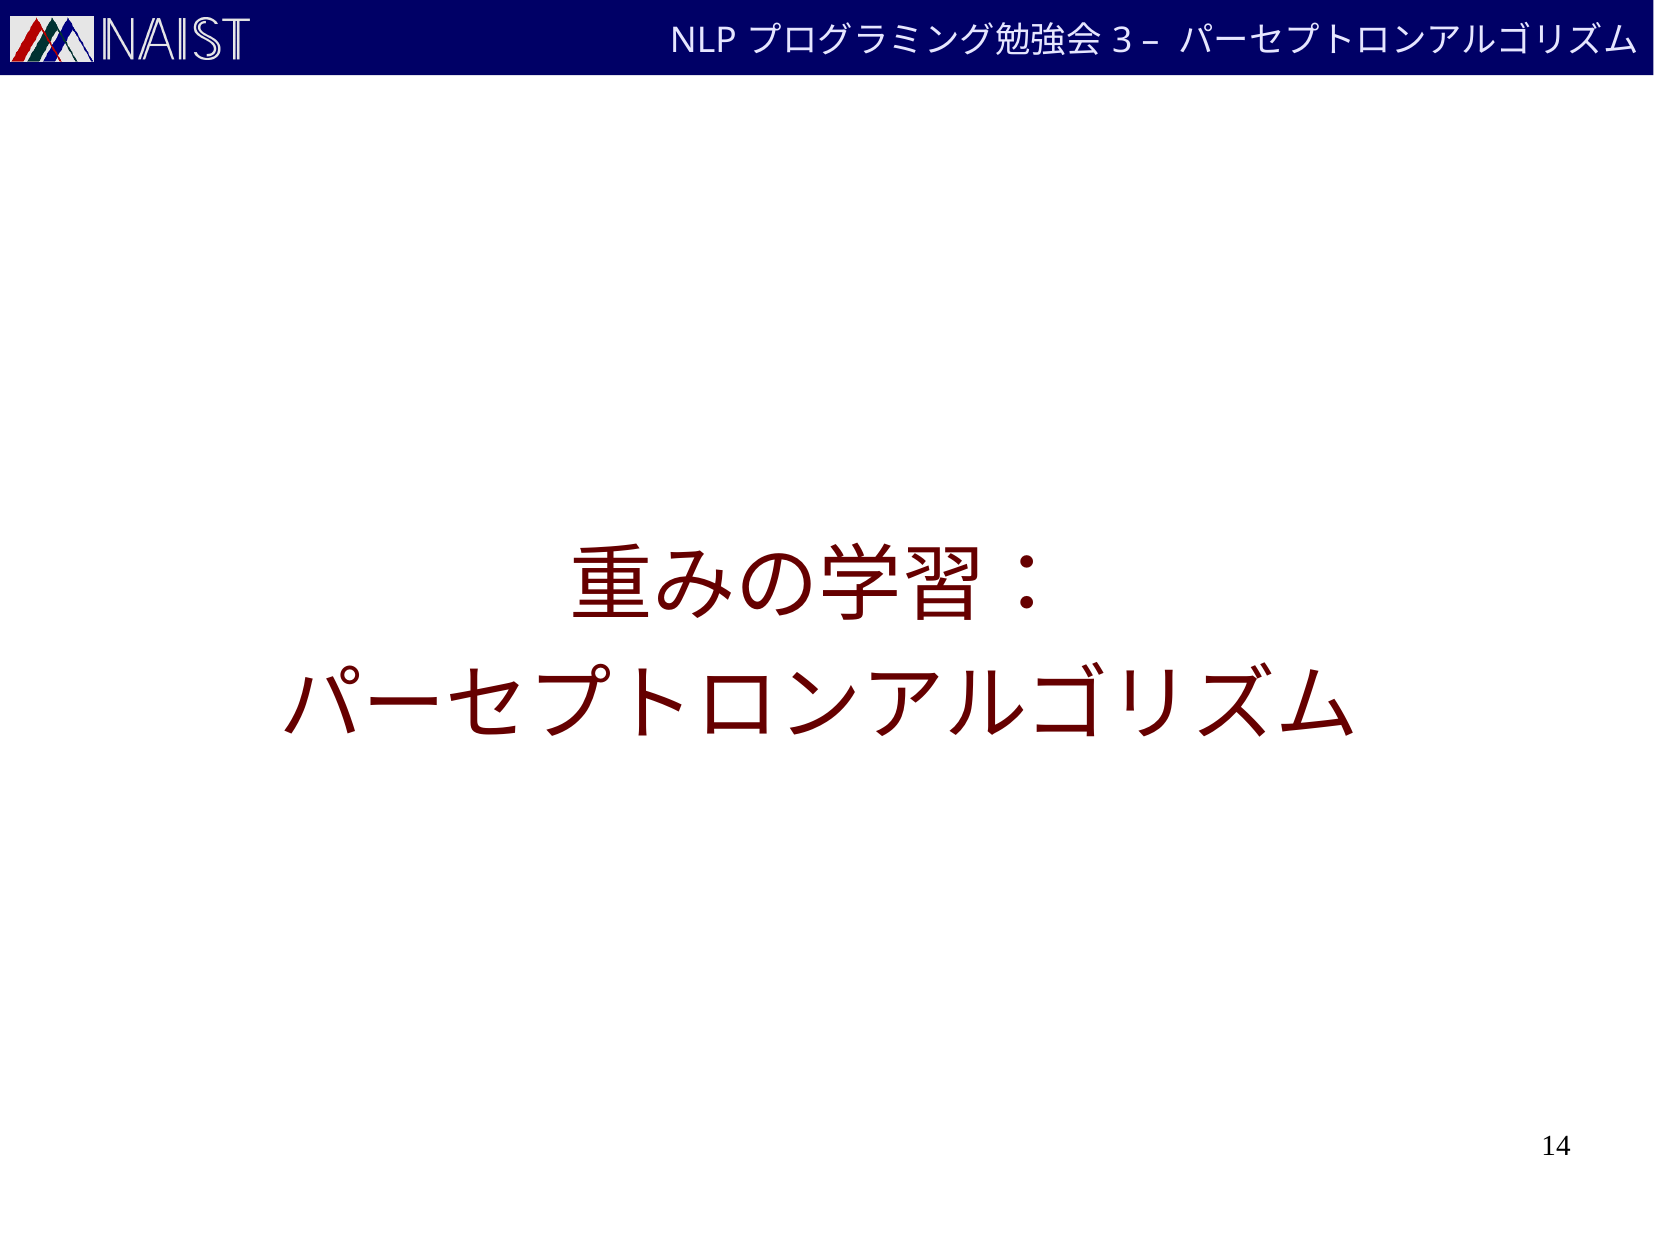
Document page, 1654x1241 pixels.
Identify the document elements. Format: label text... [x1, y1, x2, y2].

picture [10, 16, 94, 62]
picture [102, 17, 251, 60]
title 重みの学習： パーセプトロンアルゴリズム [75, 541, 1564, 733]
